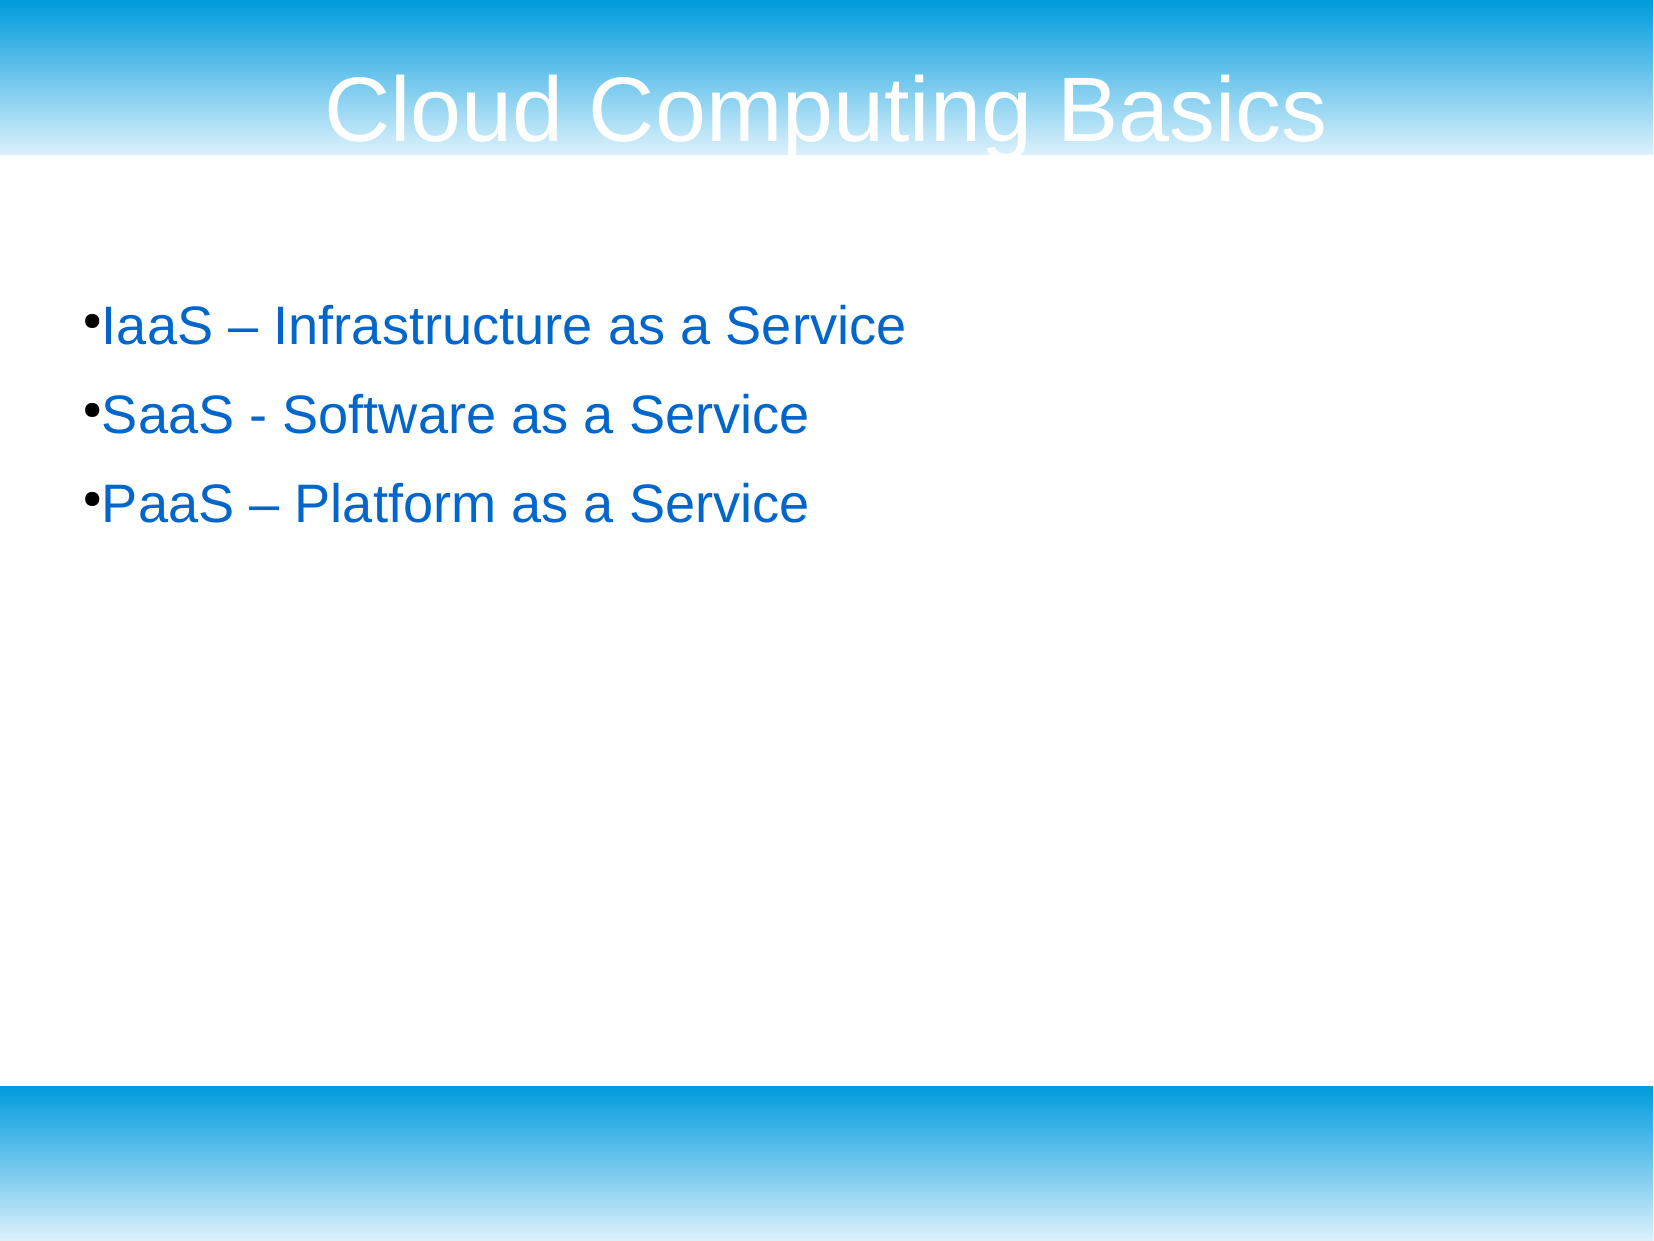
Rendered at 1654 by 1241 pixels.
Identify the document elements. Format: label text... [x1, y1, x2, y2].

title Cloud Computing Basics [82, 49, 1571, 155]
list IaaS – Infrastructure as a Service SaaS - Software as a Service PaaS – Platform as a Service [82, 290, 1571, 1010]
